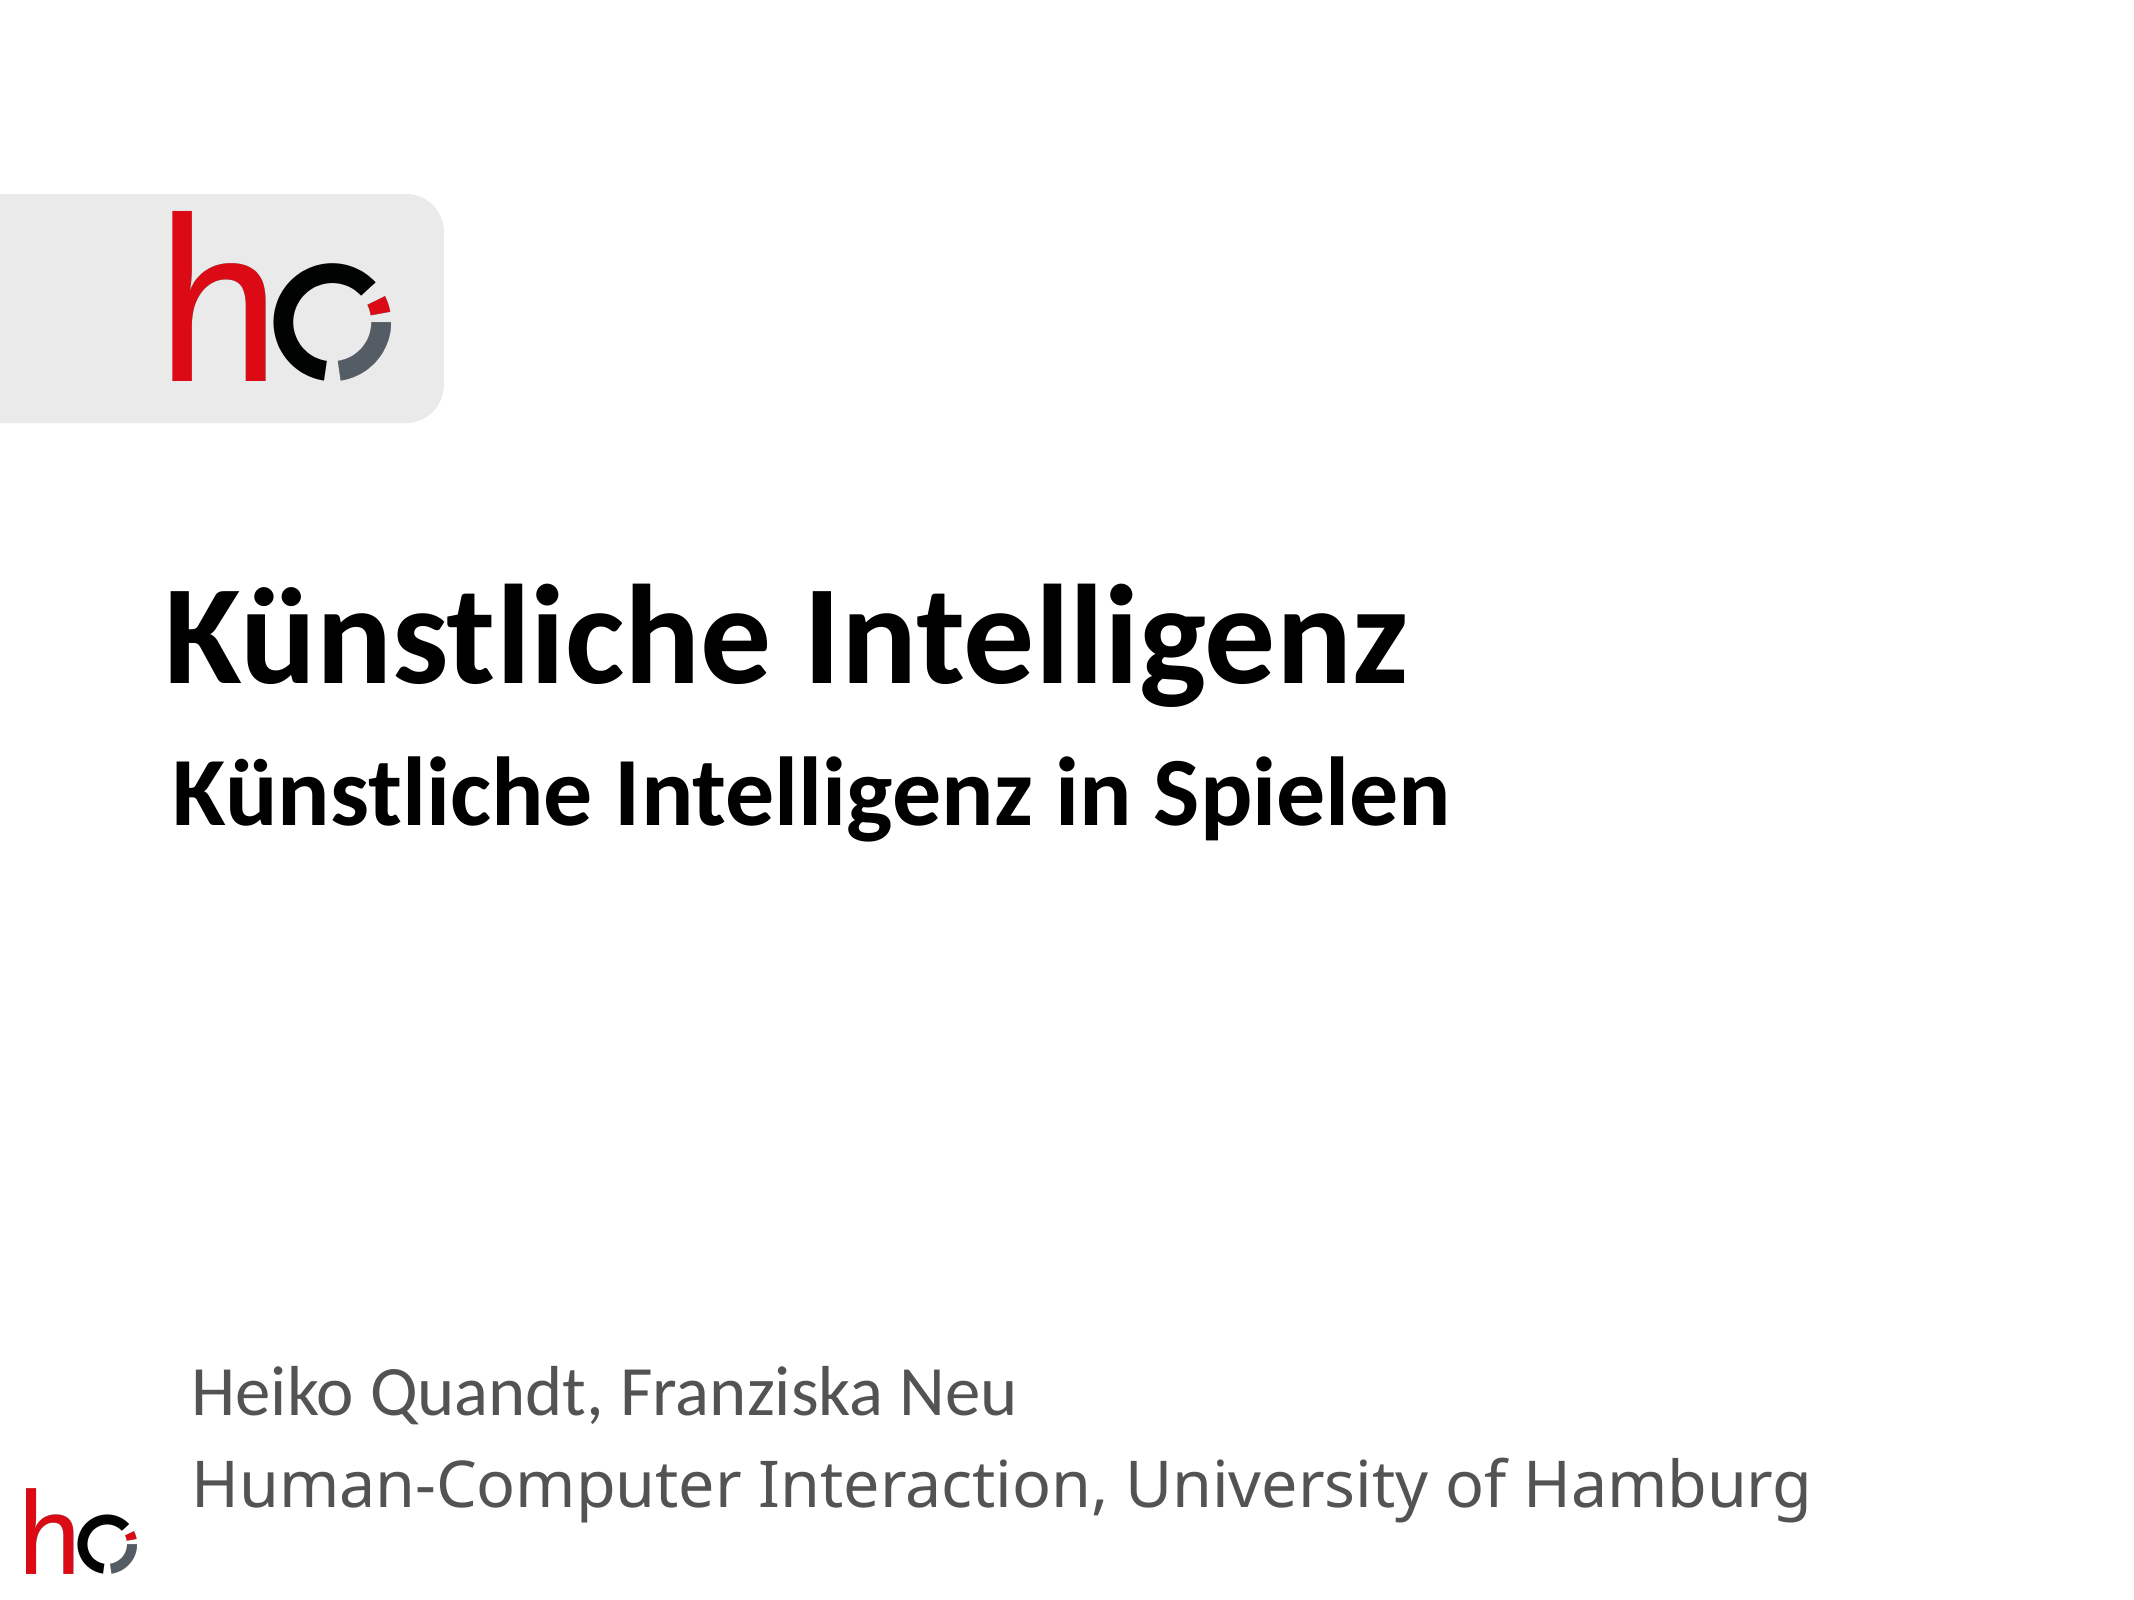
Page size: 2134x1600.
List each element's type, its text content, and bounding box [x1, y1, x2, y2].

title Künstliche Intelligenz [149, 534, 1804, 724]
text_box Heiko Quandt, Franziska Neu [183, 1354, 1836, 1442]
text_box Künstliche Intelligenz in Spielen [164, 743, 1817, 859]
